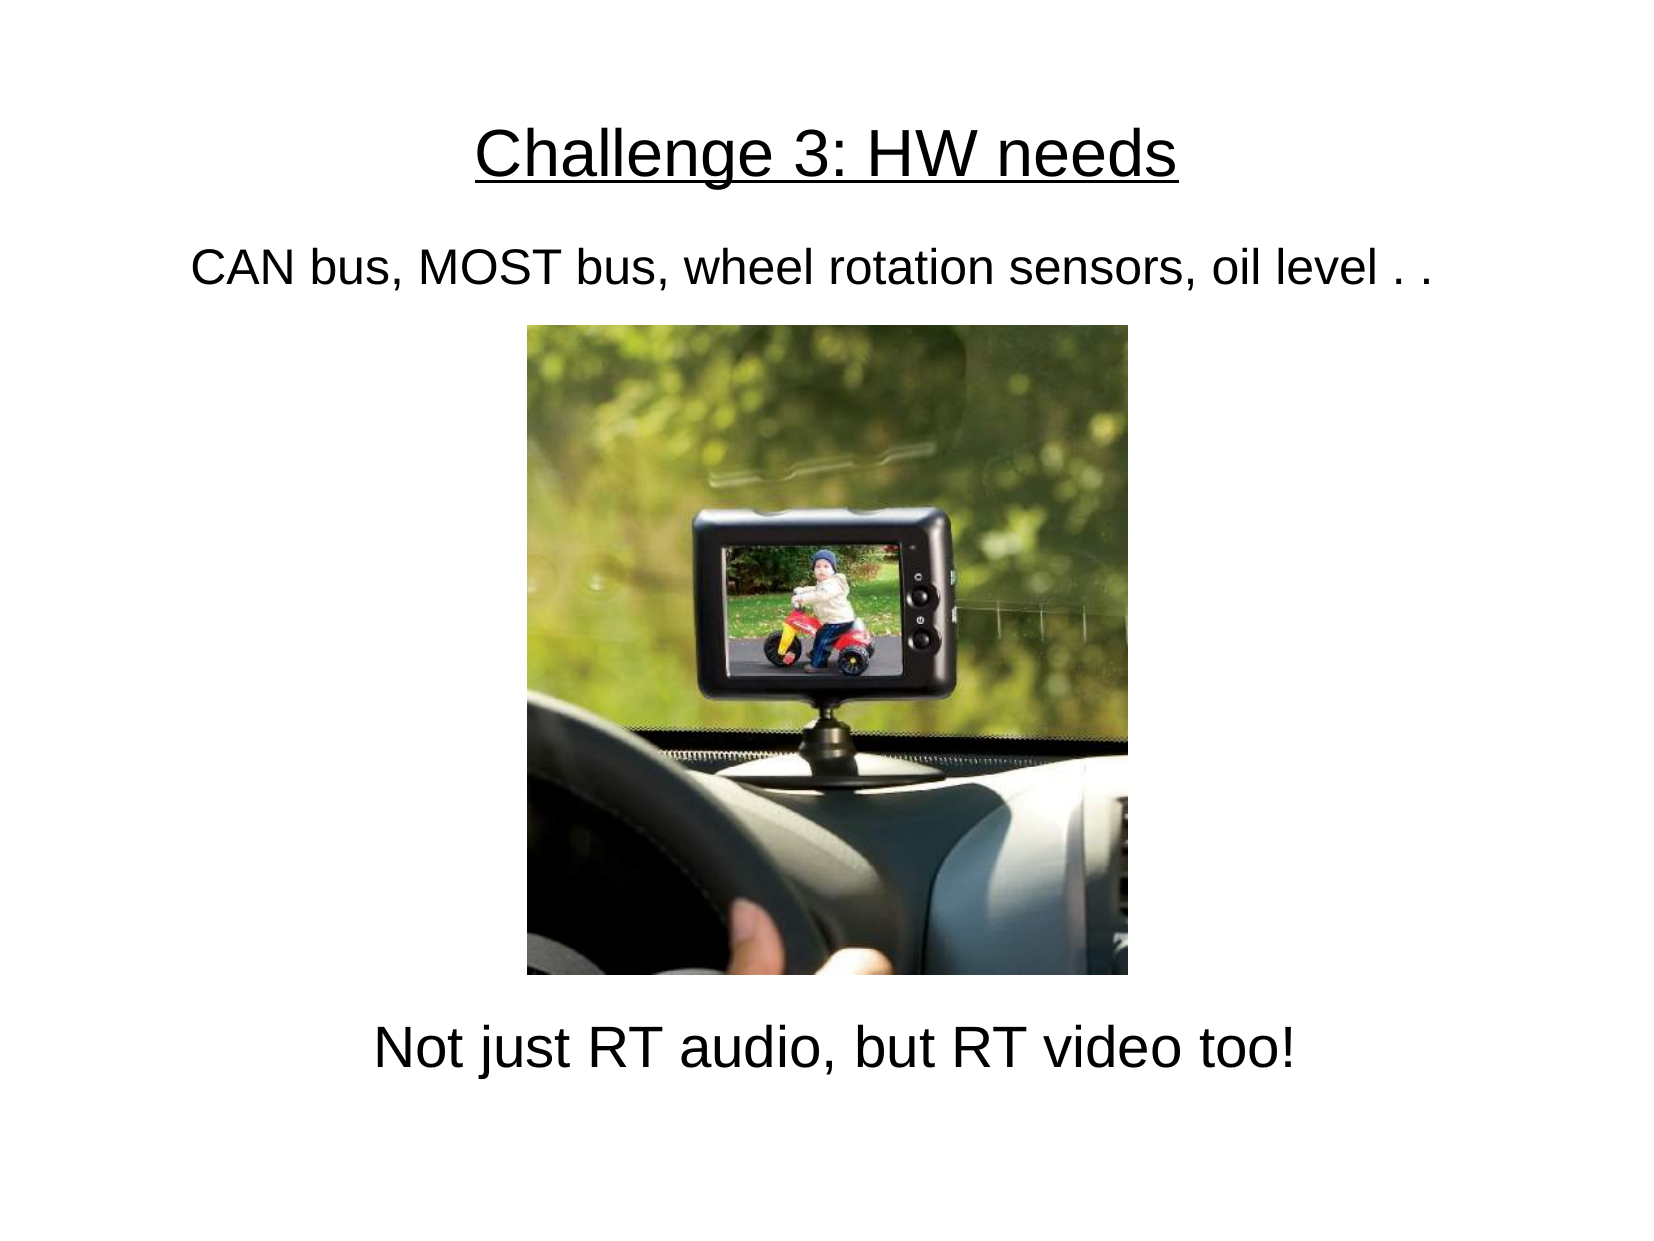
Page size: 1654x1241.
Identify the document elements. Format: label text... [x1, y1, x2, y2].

title Challenge 3: HW needs [82, 49, 1571, 257]
picture [527, 325, 1128, 976]
text_box Not just RT audio, but RT video too! [337, 1007, 1316, 1088]
text_box CAN bus, MOST bus, wheel rotation sensors, oil level . . [175, 231, 1478, 303]
